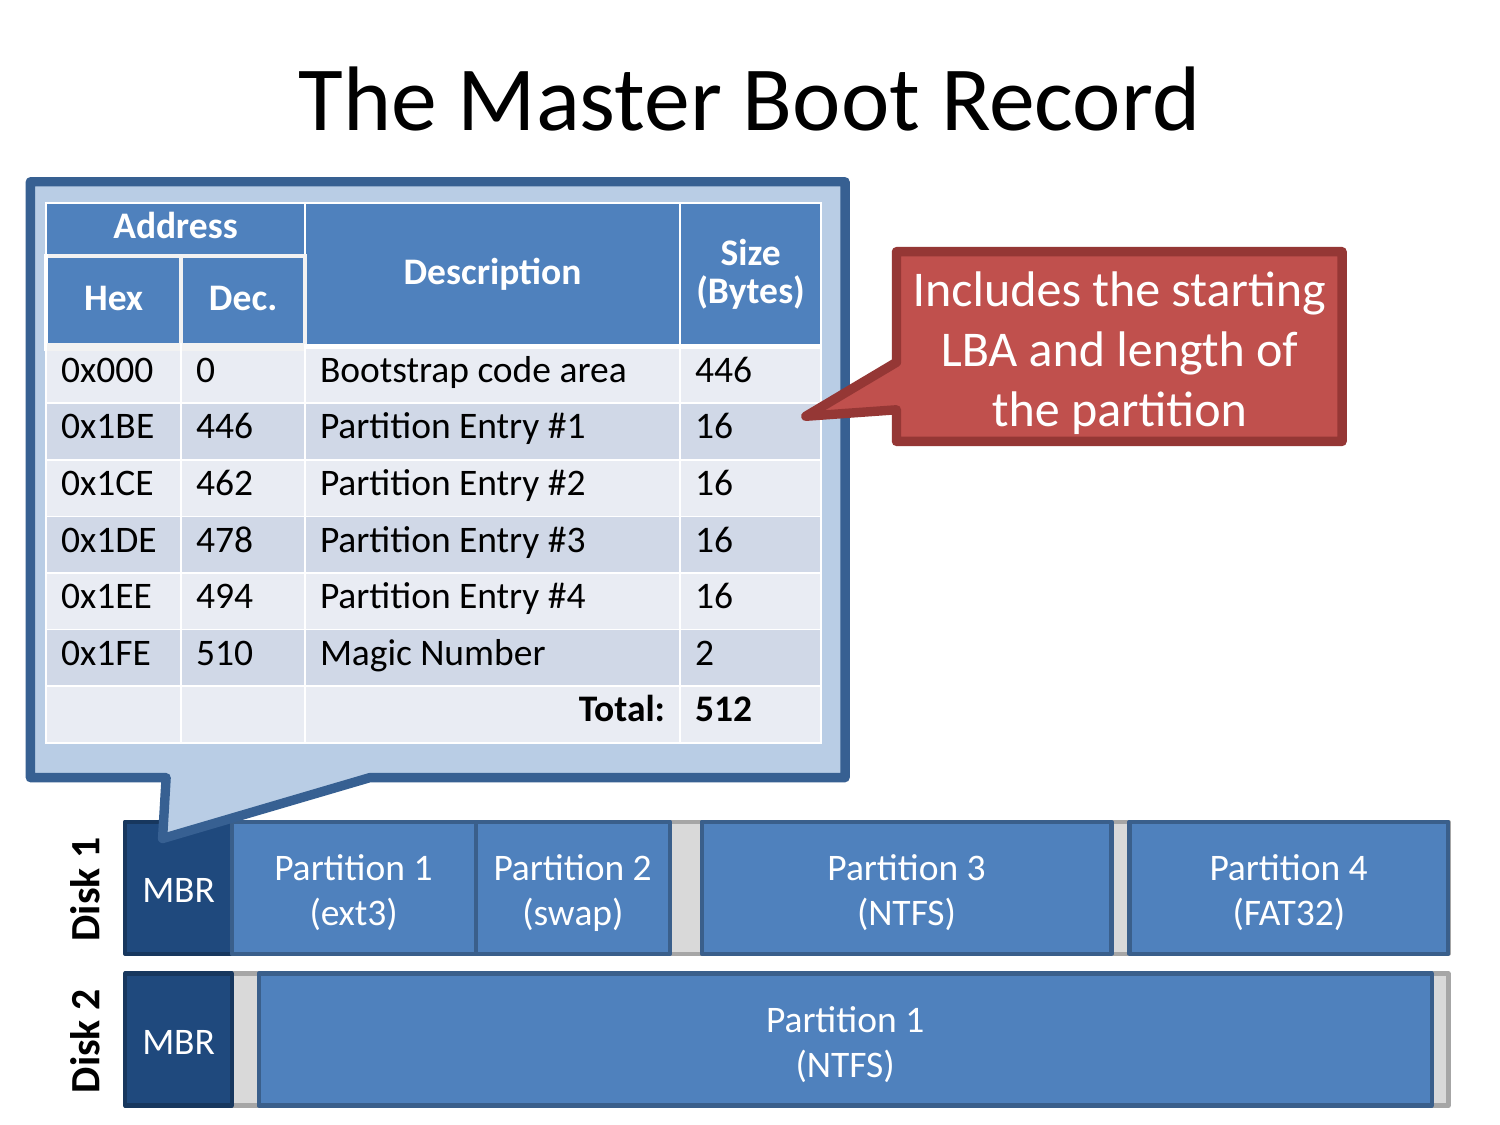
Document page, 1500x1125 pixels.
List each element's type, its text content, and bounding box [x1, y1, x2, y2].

table_cell Hex [48, 258, 179, 343]
text_box Disk 2 [50, 974, 116, 1108]
text_box Partition 1 (ext3) [231, 821, 475, 954]
text_box [30, 181, 846, 839]
table_cell Partition Entry #3 [306, 517, 679, 572]
text_box MBR [125, 973, 232, 1106]
table_cell Partition Entry #2 [306, 461, 679, 516]
text_box [232, 973, 258, 1106]
table_cell Bootstrap code area [306, 349, 679, 402]
table_cell 0 [182, 351, 304, 402]
table_header Size (Bytes) [681, 204, 820, 344]
table_cell 510 [182, 630, 304, 685]
table_cell 16 [681, 517, 820, 572]
table_cell 2 [681, 630, 820, 685]
table_cell Dec. [183, 258, 303, 343]
text_box Partition 1 (NTFS) [258, 973, 1432, 1106]
text_box Includes the starting LBA and length of the partition [805, 251, 1343, 442]
table_cell 16 [681, 461, 820, 516]
table_cell 16 [681, 404, 820, 459]
table_cell [182, 687, 304, 742]
text_box Partition 4 (FAT32) [1129, 821, 1449, 954]
table_cell 446 [182, 404, 304, 459]
text_box Disk 1 [50, 822, 116, 956]
table_cell [47, 687, 180, 742]
table_cell 494 [182, 574, 304, 629]
table_cell 0x1FE [47, 630, 180, 685]
table_cell Magic Number [306, 630, 679, 685]
table_cell 446 [681, 349, 820, 402]
text_box Partition 3 (NTFS) [701, 821, 1112, 954]
text_box [671, 821, 701, 954]
table_cell 16 [681, 574, 820, 629]
text_box MBR [125, 821, 231, 954]
table_header Address [47, 204, 304, 254]
text_box Partition 2 (swap) [475, 821, 671, 954]
text_box [1112, 821, 1129, 954]
text_box [1432, 973, 1449, 1106]
table_cell 0x1CE [47, 461, 180, 516]
table_cell 0x1DE [47, 517, 180, 572]
title The Master Boot Record [75, 0, 1425, 188]
table_cell Total: [306, 687, 679, 742]
table_header Description [306, 204, 679, 344]
table_cell 512 [681, 687, 820, 742]
table_cell 0x1EE [47, 574, 180, 629]
table_cell 0x000 [47, 351, 180, 402]
table_cell 462 [182, 461, 304, 516]
table_cell 478 [182, 517, 304, 572]
table_cell Partition Entry #1 [306, 404, 679, 459]
table_cell 0x1BE [47, 404, 180, 459]
table_cell Partition Entry #4 [306, 574, 679, 629]
